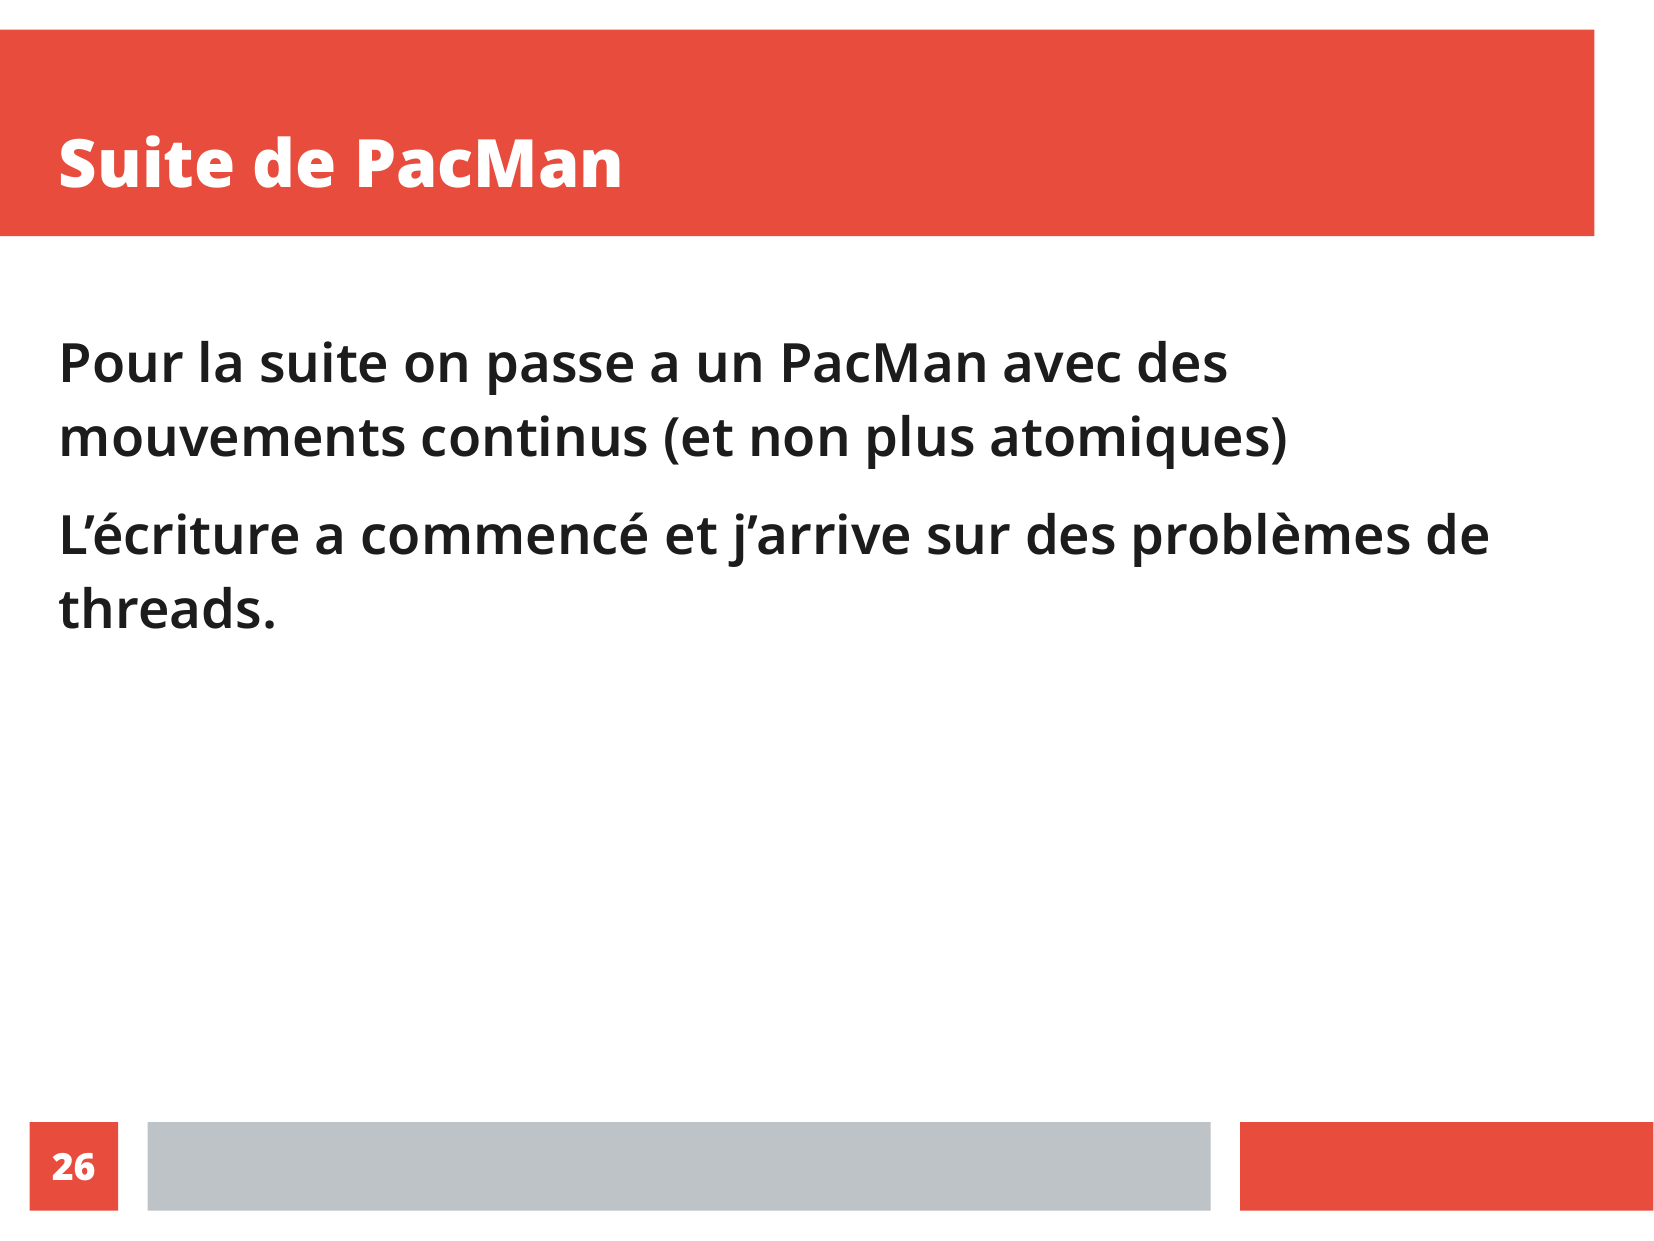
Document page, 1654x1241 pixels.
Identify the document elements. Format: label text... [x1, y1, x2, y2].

list Pour la suite on passe a un PacMan avec des mouvements continus (et non plus atomiques) L’écriture a commencé et j’arrive sur des problèmes de threads. [59, 324, 1565, 1093]
title Suite de PacMan [59, 59, 1595, 207]
